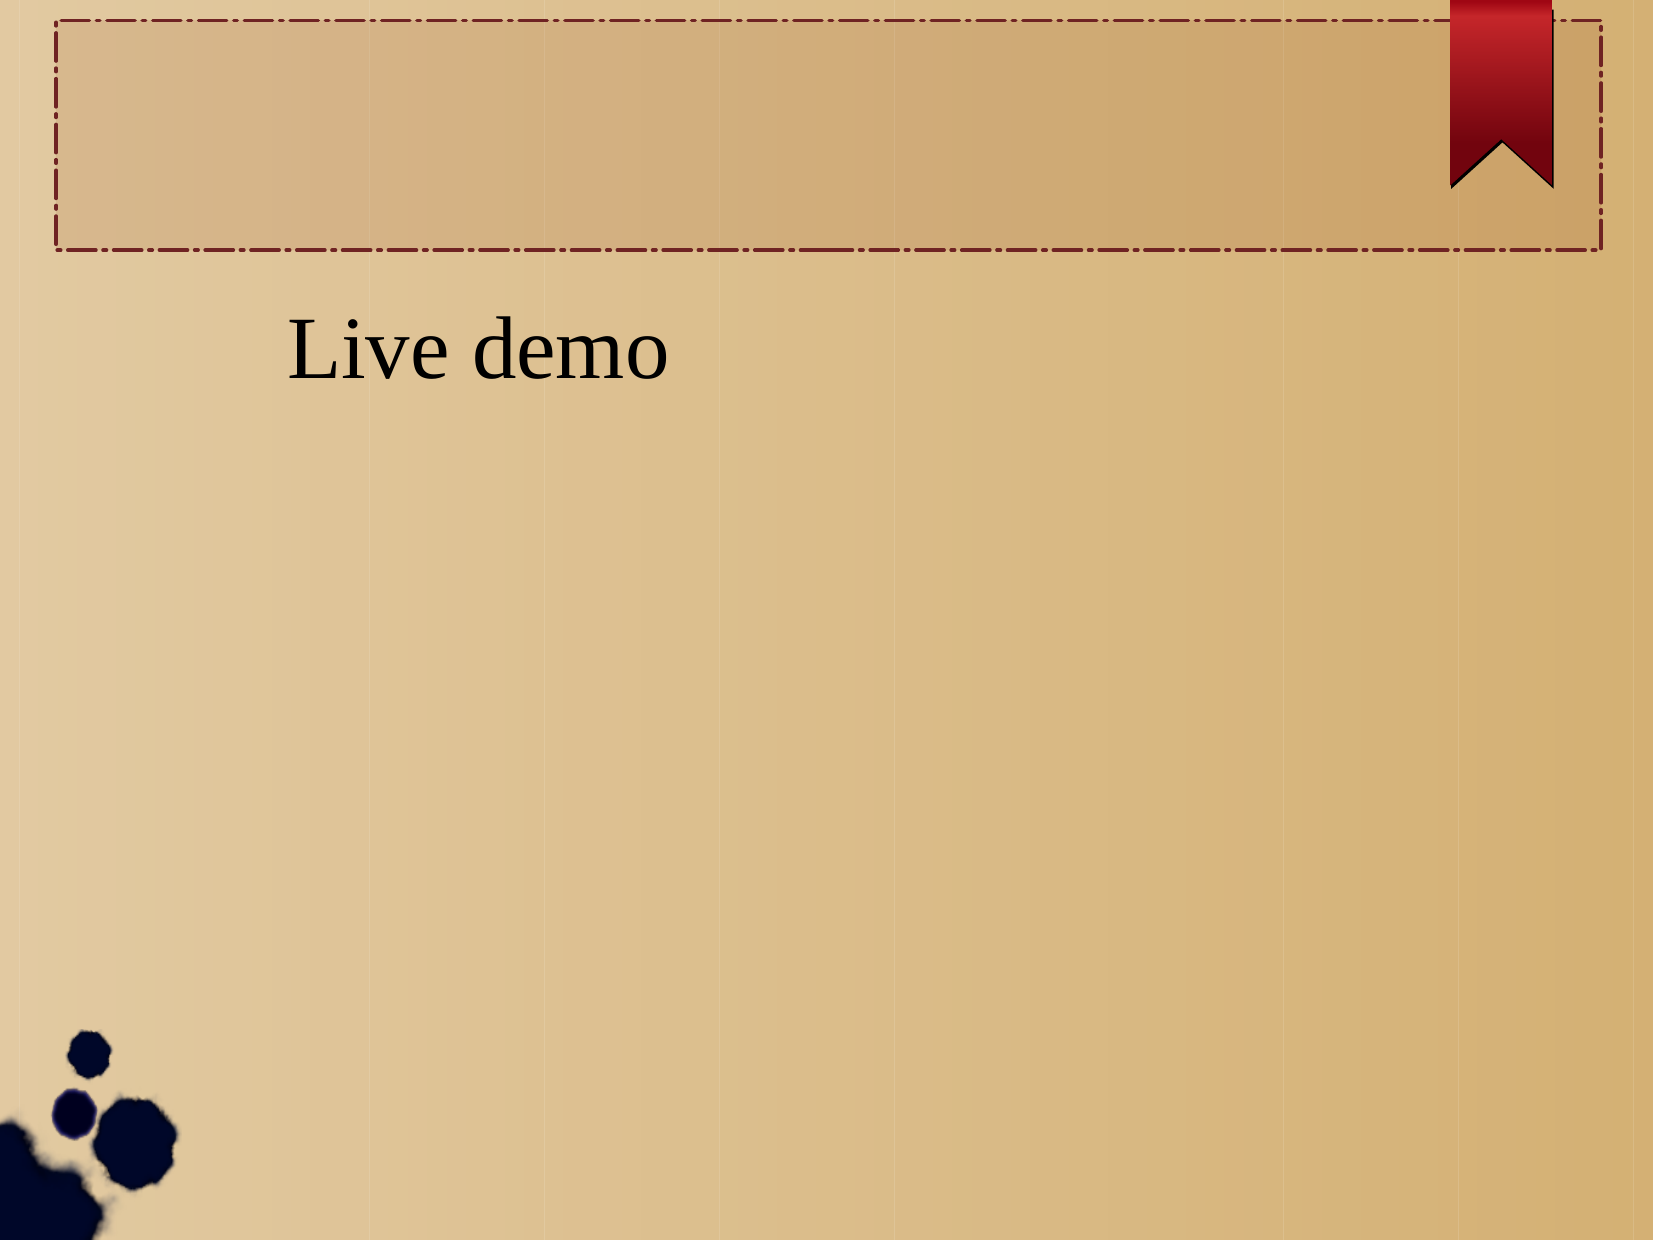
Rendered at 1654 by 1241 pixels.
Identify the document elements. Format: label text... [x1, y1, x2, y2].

list Live demo [82, 299, 1571, 1019]
